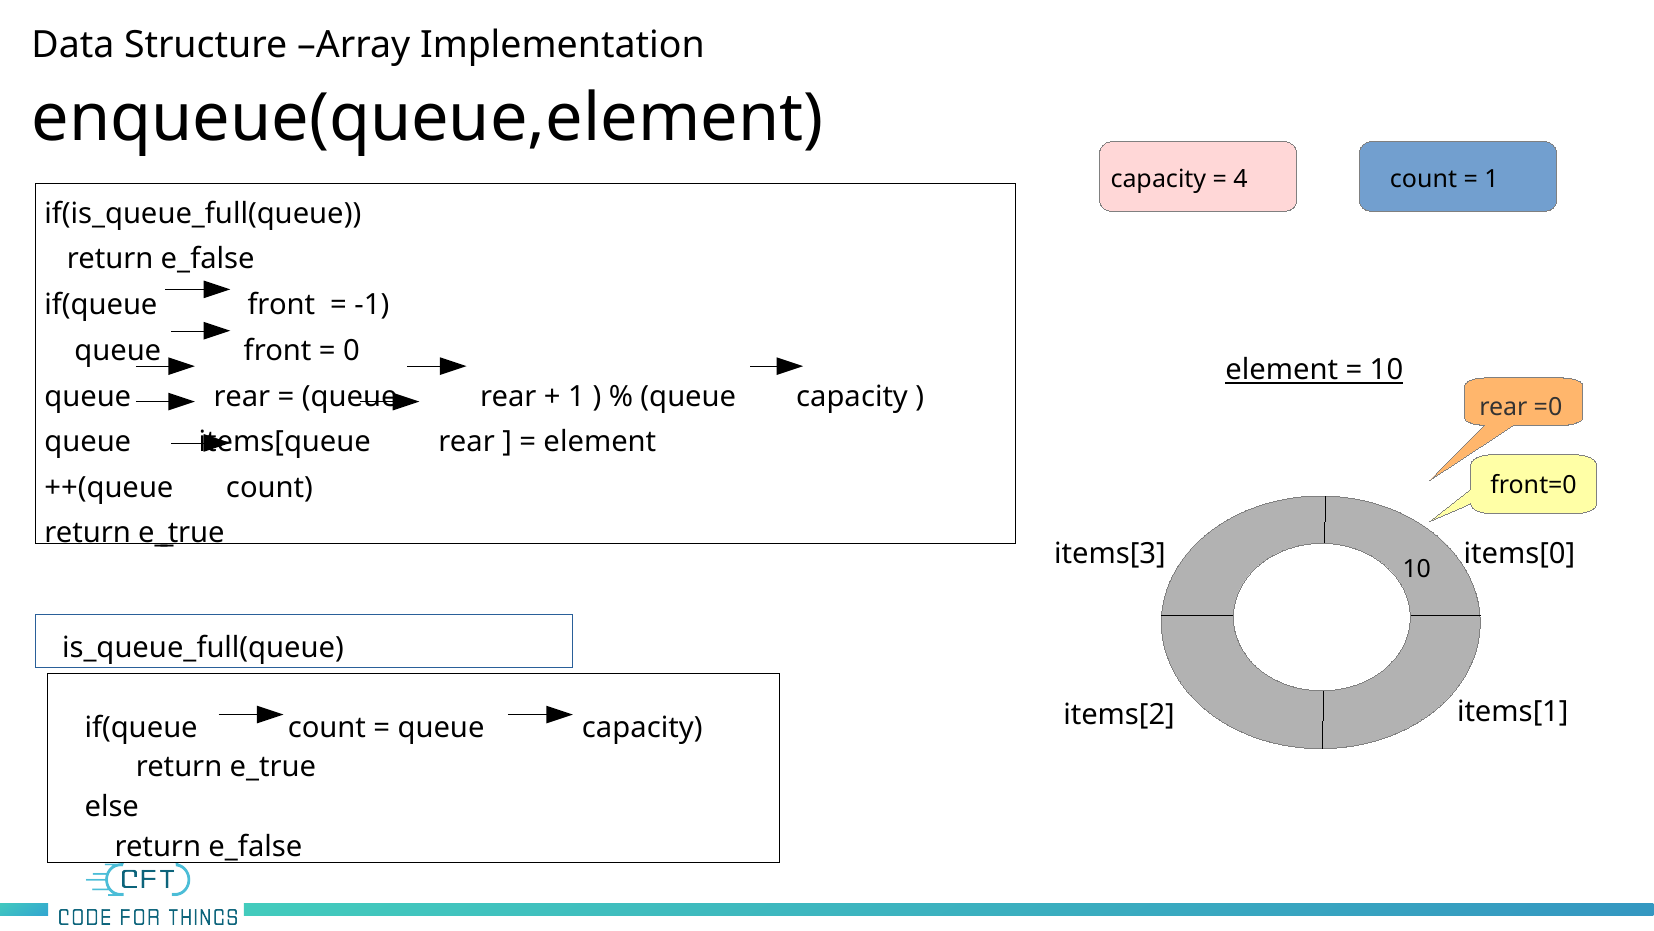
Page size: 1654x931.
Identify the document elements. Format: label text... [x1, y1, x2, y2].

text_box [35, 614, 573, 668]
text_box element = 10 [1210, 340, 1442, 390]
text_box [1101, 206, 1295, 212]
text_box [252, 848, 259, 854]
text_box items[1] [1442, 682, 1609, 732]
text_box is_queue_full(queue) if(queue count = queue capacity) return e_true else return e_false [47, 619, 733, 840]
text_box [130, 842, 138, 847]
text_box capacity = 4 [1089, 153, 1312, 206]
text_box 10 [1387, 543, 1450, 588]
text_box items[0] [1448, 524, 1609, 574]
text_box items[3] [1039, 524, 1208, 574]
text_box [1099, 141, 1297, 153]
text_box front=0 [1429, 454, 1597, 522]
text_box [1429, 426, 1513, 481]
text_box [1359, 141, 1557, 153]
text_box [212, 842, 220, 847]
text_box if(is_queue_full(queue)) return e_false if(queue front = -1) queue front = 0 queue rear = (queue rear + 1 ) % (queue capacity ) queue items[queue rear ] = element ++(queue count) return e_true [29, 184, 1046, 520]
text_box [35, 520, 1016, 544]
title Data Structure –Array Implementation enqueue(queue,element) [31, 12, 1535, 166]
text_box rear =0 [1464, 381, 1591, 426]
text_box [1468, 377, 1579, 381]
text_box [1161, 496, 1481, 749]
text_box [47, 673, 780, 863]
text_box items[2] [1048, 685, 1208, 735]
picture [59, 863, 237, 925]
text_box [158, 840, 166, 854]
text_box [289, 842, 297, 847]
text_box count = 1 [1349, 153, 1571, 206]
text_box [1361, 206, 1555, 212]
